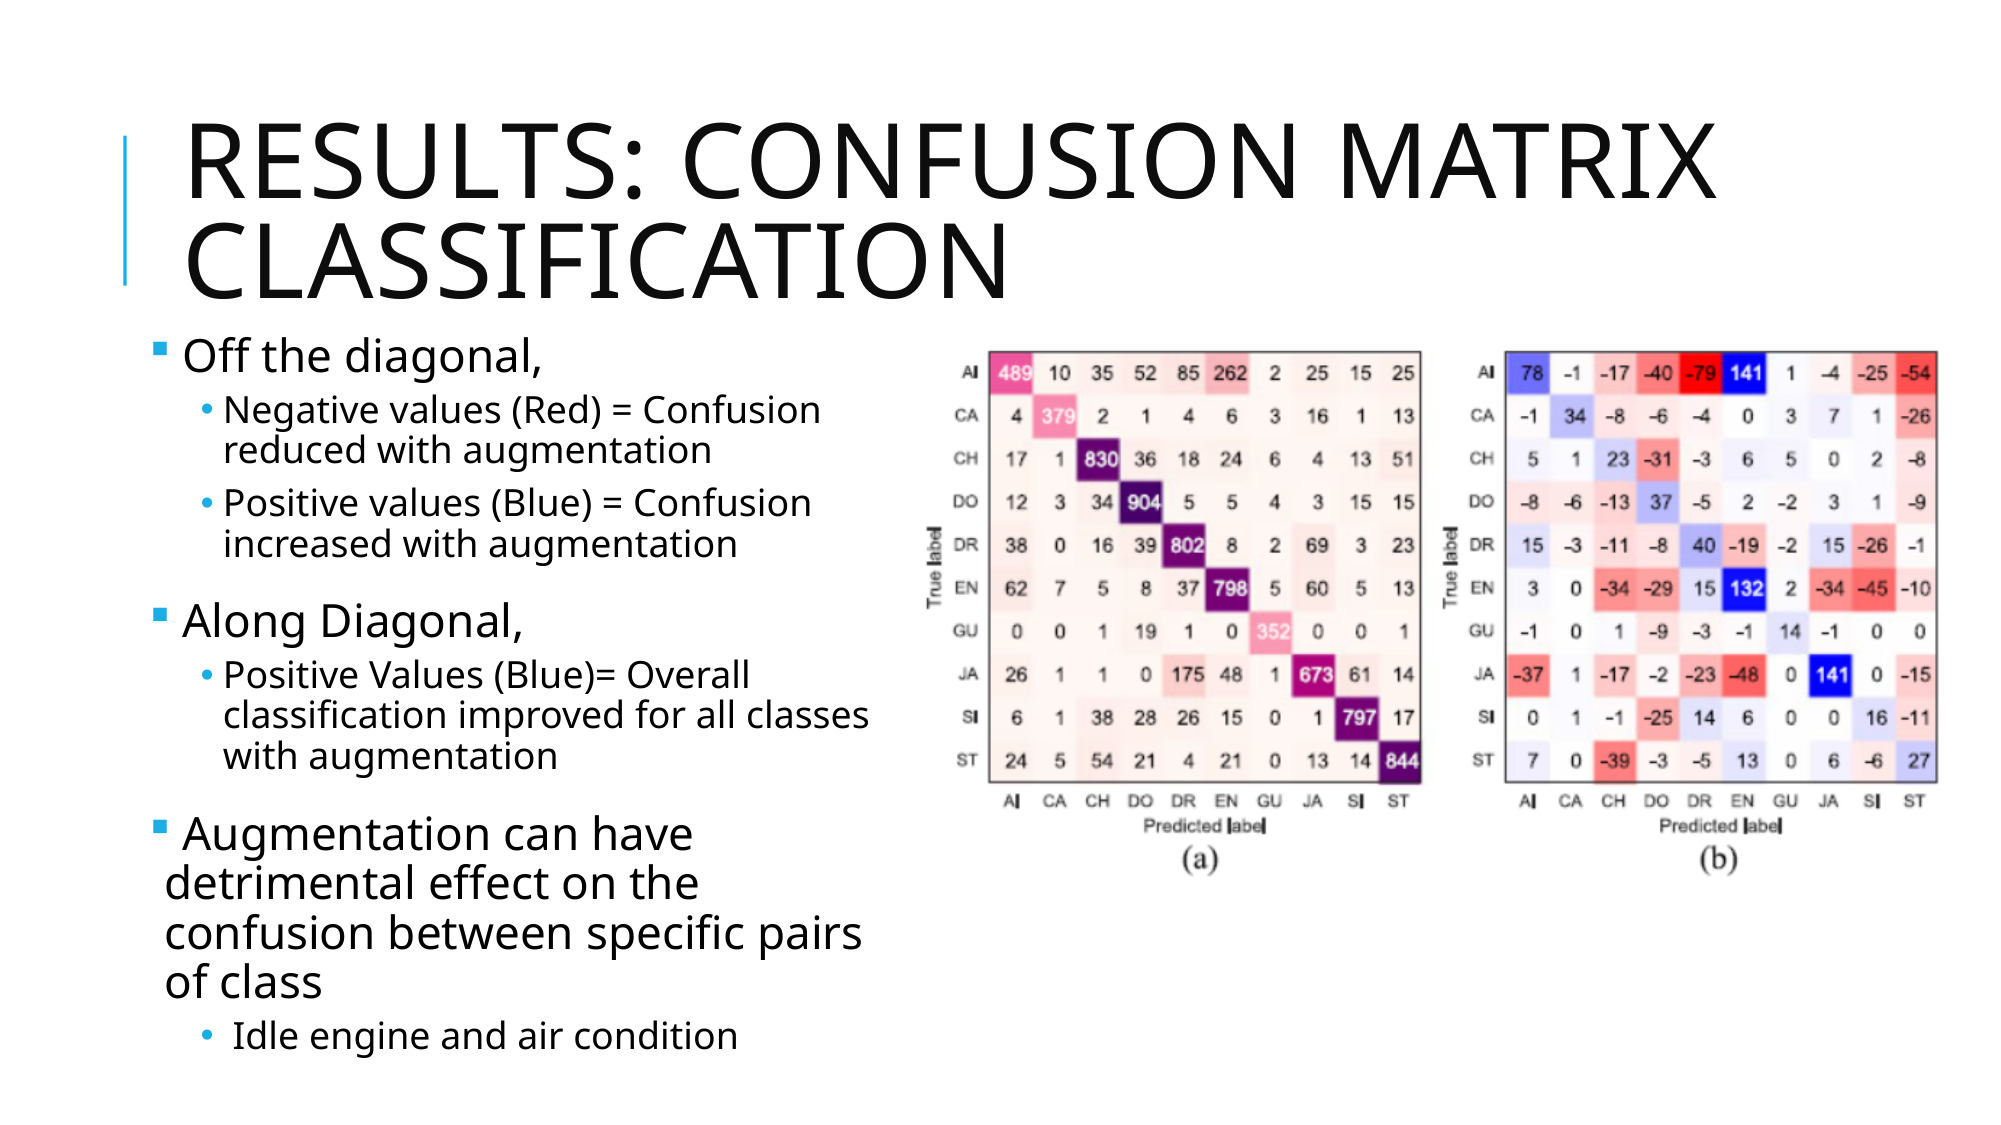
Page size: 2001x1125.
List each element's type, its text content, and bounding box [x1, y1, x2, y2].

list Off the diagonal, Negative values (Red) = Confusion reduced with augmentation Positive values (Blue) = Confusion increased with augmentation Along Diagonal, Positive Values (Blue)= Overall classification improved for all classes with augmentation Augmentation can have detrimental effect on the confusion between specific pairs of class Idle engine and air condition [141, 325, 922, 986]
picture [901, 325, 1969, 894]
title Results: Confusion Matrix classification [168, 96, 1763, 325]
